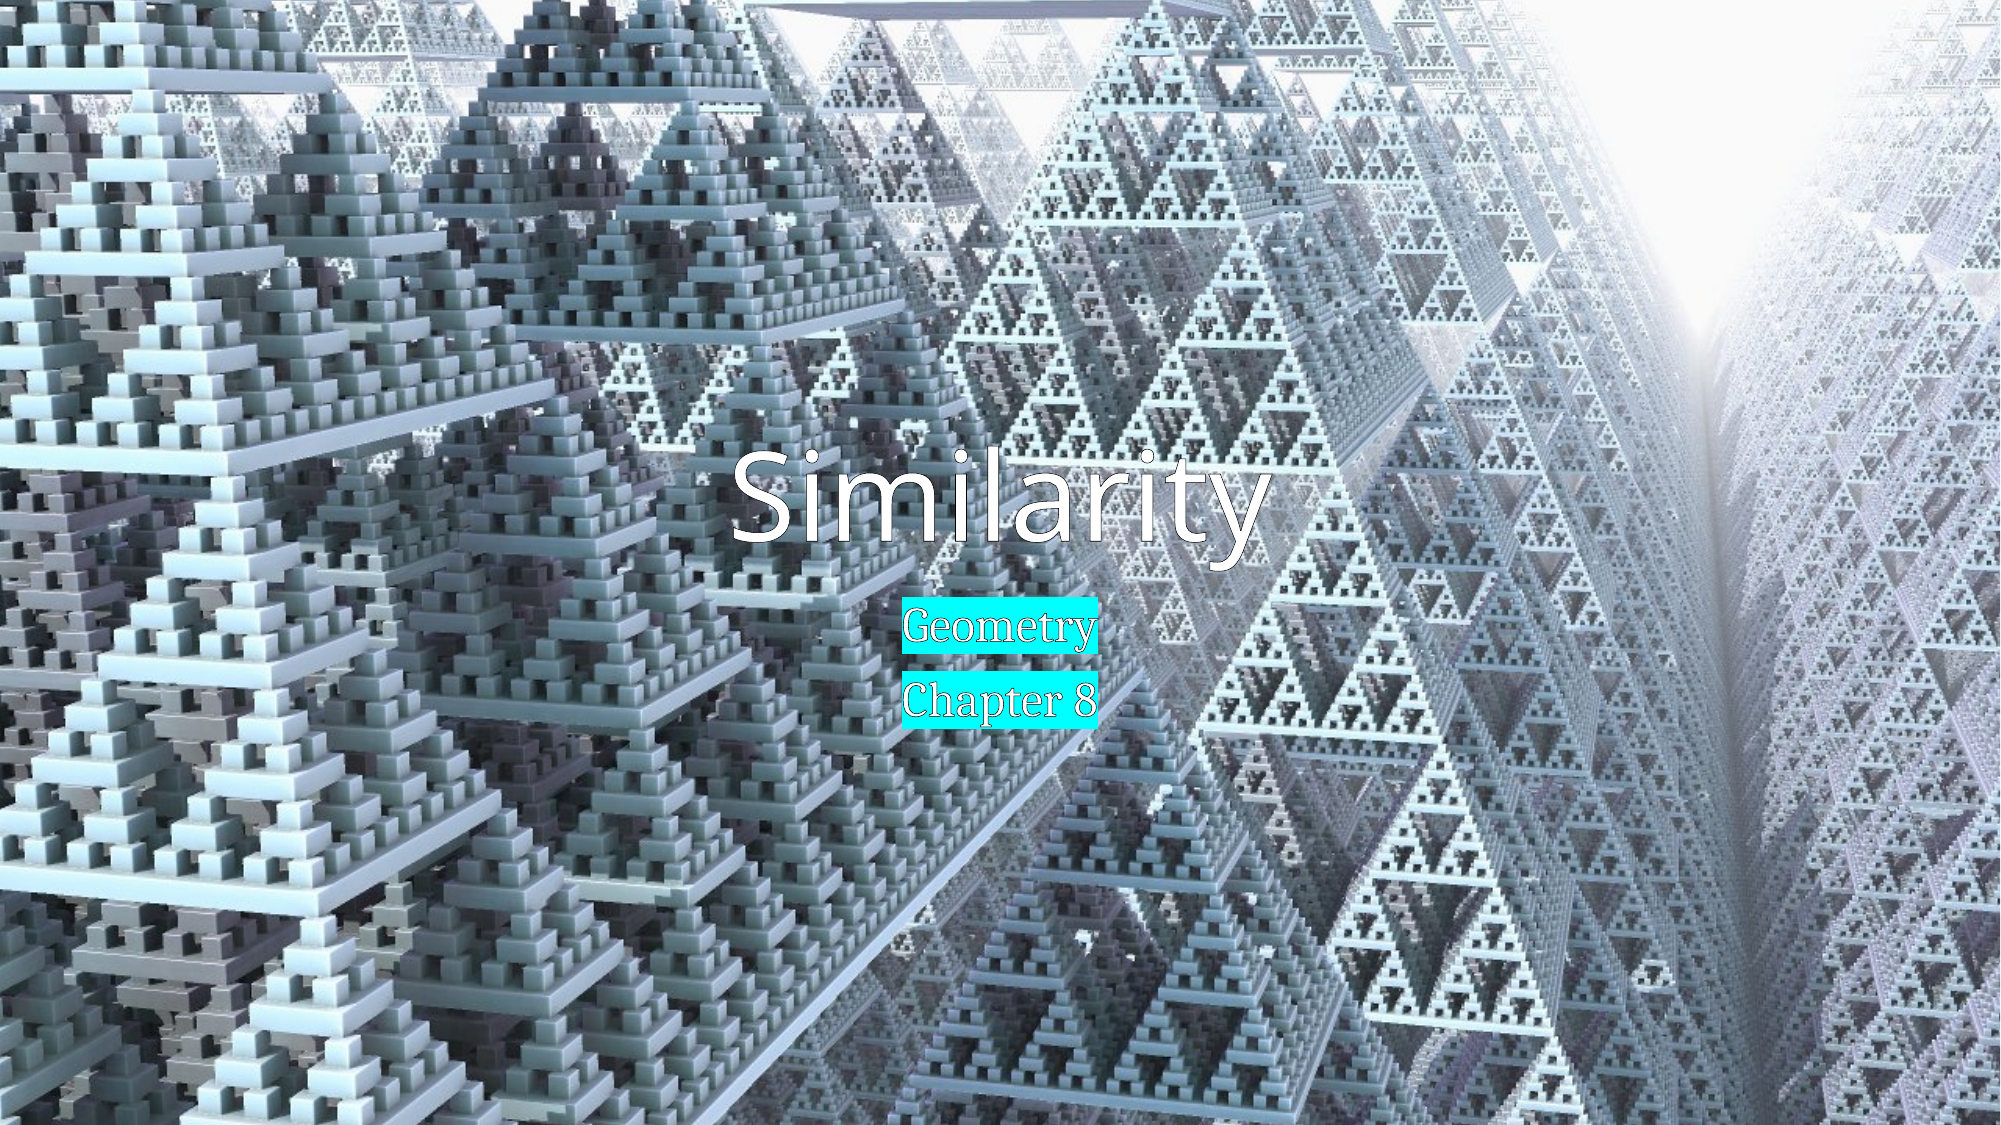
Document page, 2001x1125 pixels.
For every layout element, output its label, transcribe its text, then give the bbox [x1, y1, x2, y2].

title Similarity [249, 184, 1750, 576]
subtitle Geometry Chapter 8 [249, 590, 1750, 863]
picture [0, 0, 2001, 1125]
